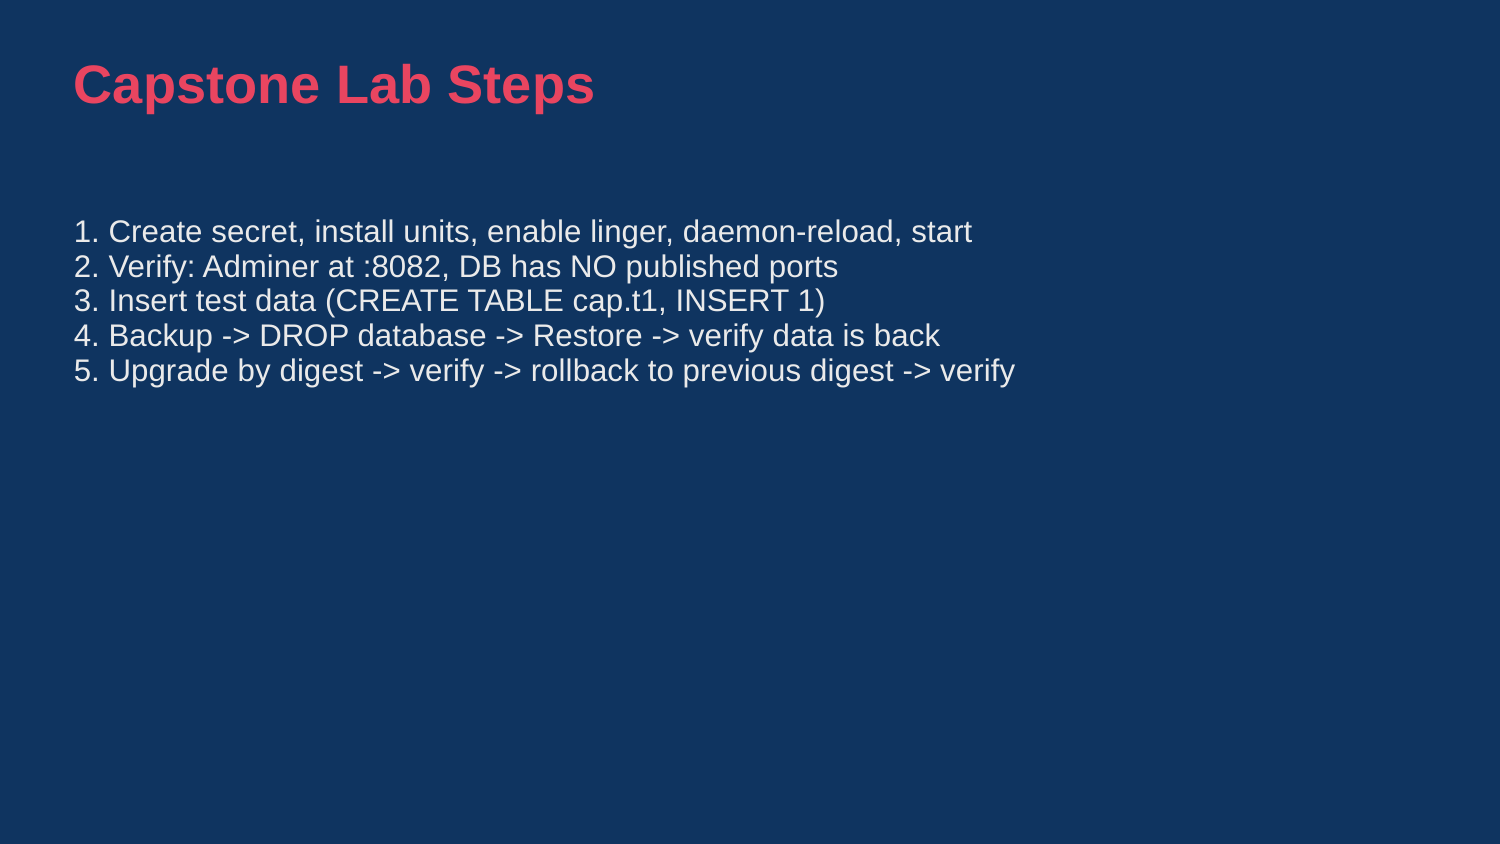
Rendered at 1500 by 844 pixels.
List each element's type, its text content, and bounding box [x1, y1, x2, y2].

title Capstone Lab Steps [59, 47, 1441, 166]
text_box 1. Create secret, install units, enable linger, daemon-reload, start 2. Verify: Adminer at :8082, DB has NO published ports 3. Insert test data (CREATE TABLE cap.t1, INSERT 1) 4. Backup -> DROP database -> Restore -> verify data is back 5. Upgrade by digest -> verify -> rollback to previous digest -> verify [59, 206, 1441, 798]
